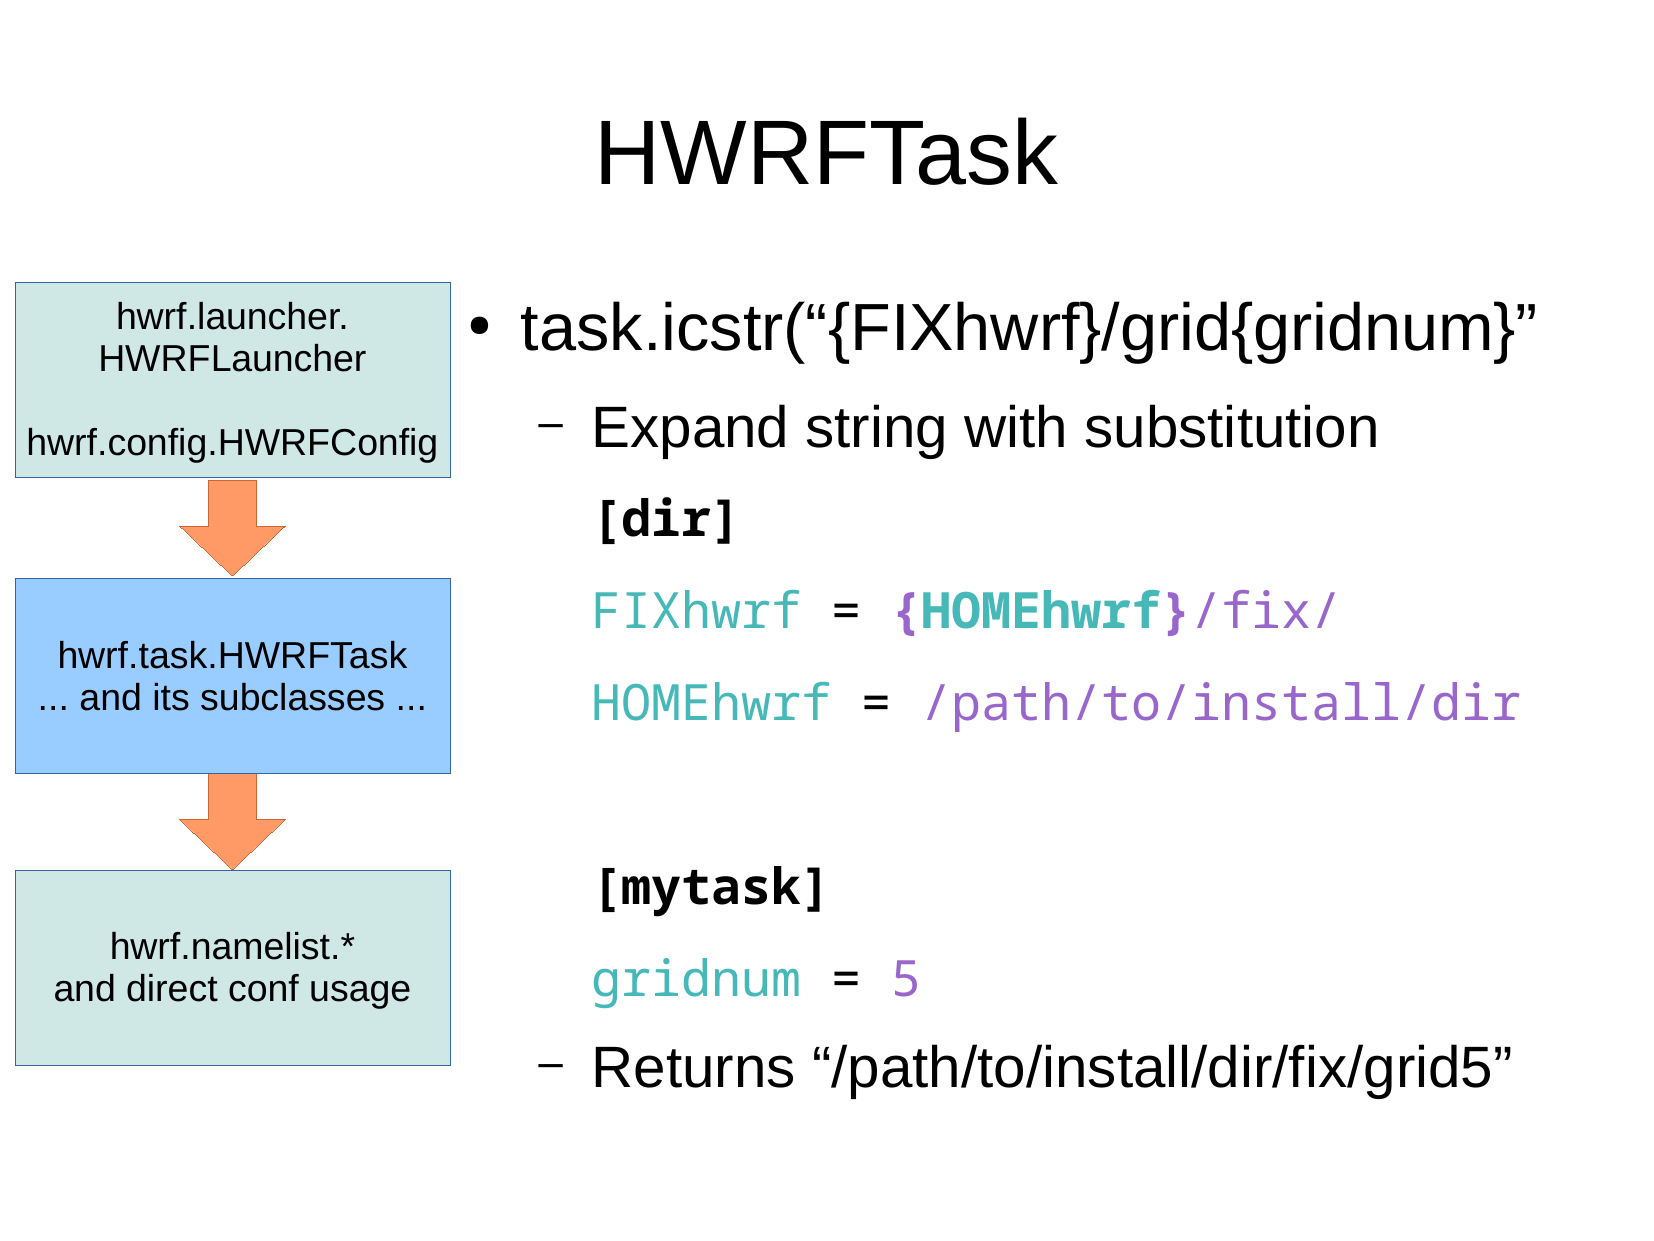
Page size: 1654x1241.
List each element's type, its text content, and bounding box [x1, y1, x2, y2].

title HWRFTask [82, 49, 1571, 257]
text_box hwrf.launcher. HWRFLauncher hwrf.config.HWRFConfig [15, 282, 451, 478]
text_box hwrf.task.HWRFTask ... and its subclasses ... [15, 578, 451, 774]
text_box hwrf.namelist.* and direct conf usage [15, 870, 451, 1066]
text_box [179, 480, 286, 576]
text_box [179, 774, 286, 870]
list task.icstr(“{FIXhwrf}/grid{gridnum}” Expand string with substitution [dir] FIXhwrf = {HOMEhwrf}/fix/ HOMEhwrf = /path/to/install/dir [mytask] gridnum = 5 Returns “/path/to/install/dir/fix/grid5” [450, 290, 1654, 1201]
